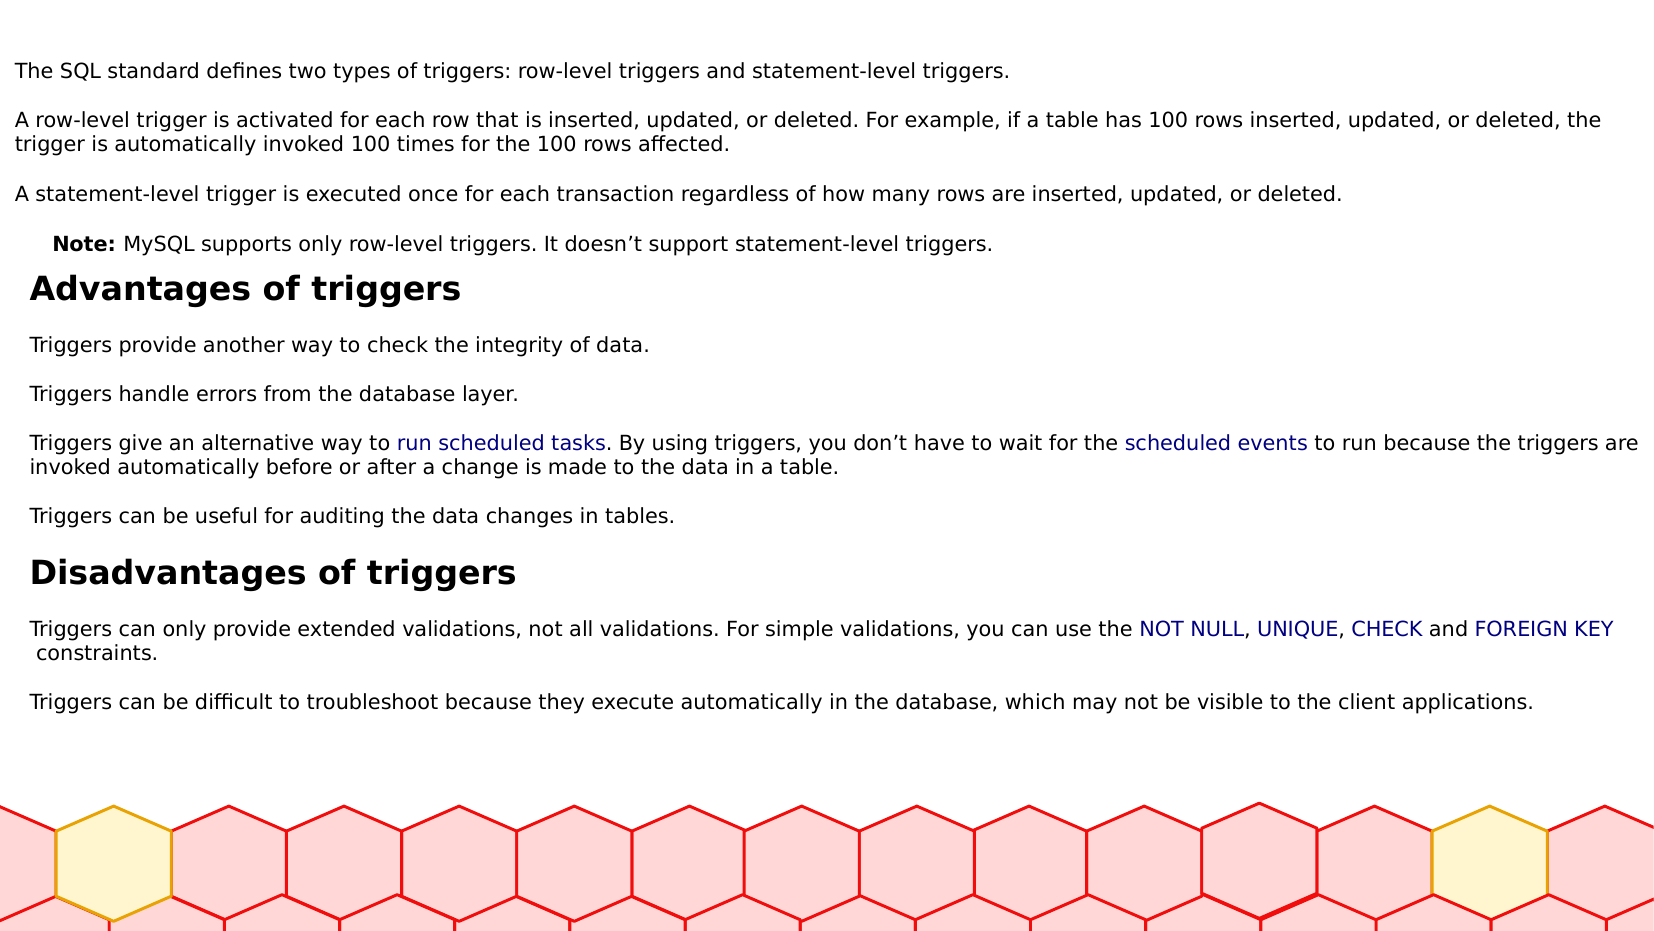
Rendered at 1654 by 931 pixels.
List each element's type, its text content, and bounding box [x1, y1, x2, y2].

text_box Advantages of triggers Triggers provide another way to check the integrity of data. Triggers handle errors from the database layer. Triggers give an alternative way to run scheduled tasks. By using triggers, you don’t have to wait for the scheduled events to run because the triggers are invoked automatically before or after a change is made to the data in a table. Triggers can be useful for auditing the data changes in tables. Disadvantages of triggers Triggers can only provide extended validations, not all validations. For simple validations, you can use the NOT NULL, UNIQUE, CHECK and FOREIGN KEY constraints. Triggers can be difficult to troubleshoot because they execute automatically in the database, which may not be visible to the client applications. [14, 262, 1654, 821]
text_box The SQL standard defines two types of triggers: row-level triggers and statement-level triggers. A row-level trigger is activated for each row that is inserted, updated, or deleted. For example, if a table has 100 rows inserted, updated, or deleted, the trigger is automatically invoked 100 times for the 100 rows affected. A statement-level trigger is executed once for each transaction regardless of how many rows are inserted, updated, or deleted. [0, 51, 1617, 263]
text_box Note: MySQL supports only row-level triggers. It doesn’t support statement-level triggers. [37, 225, 1126, 262]
